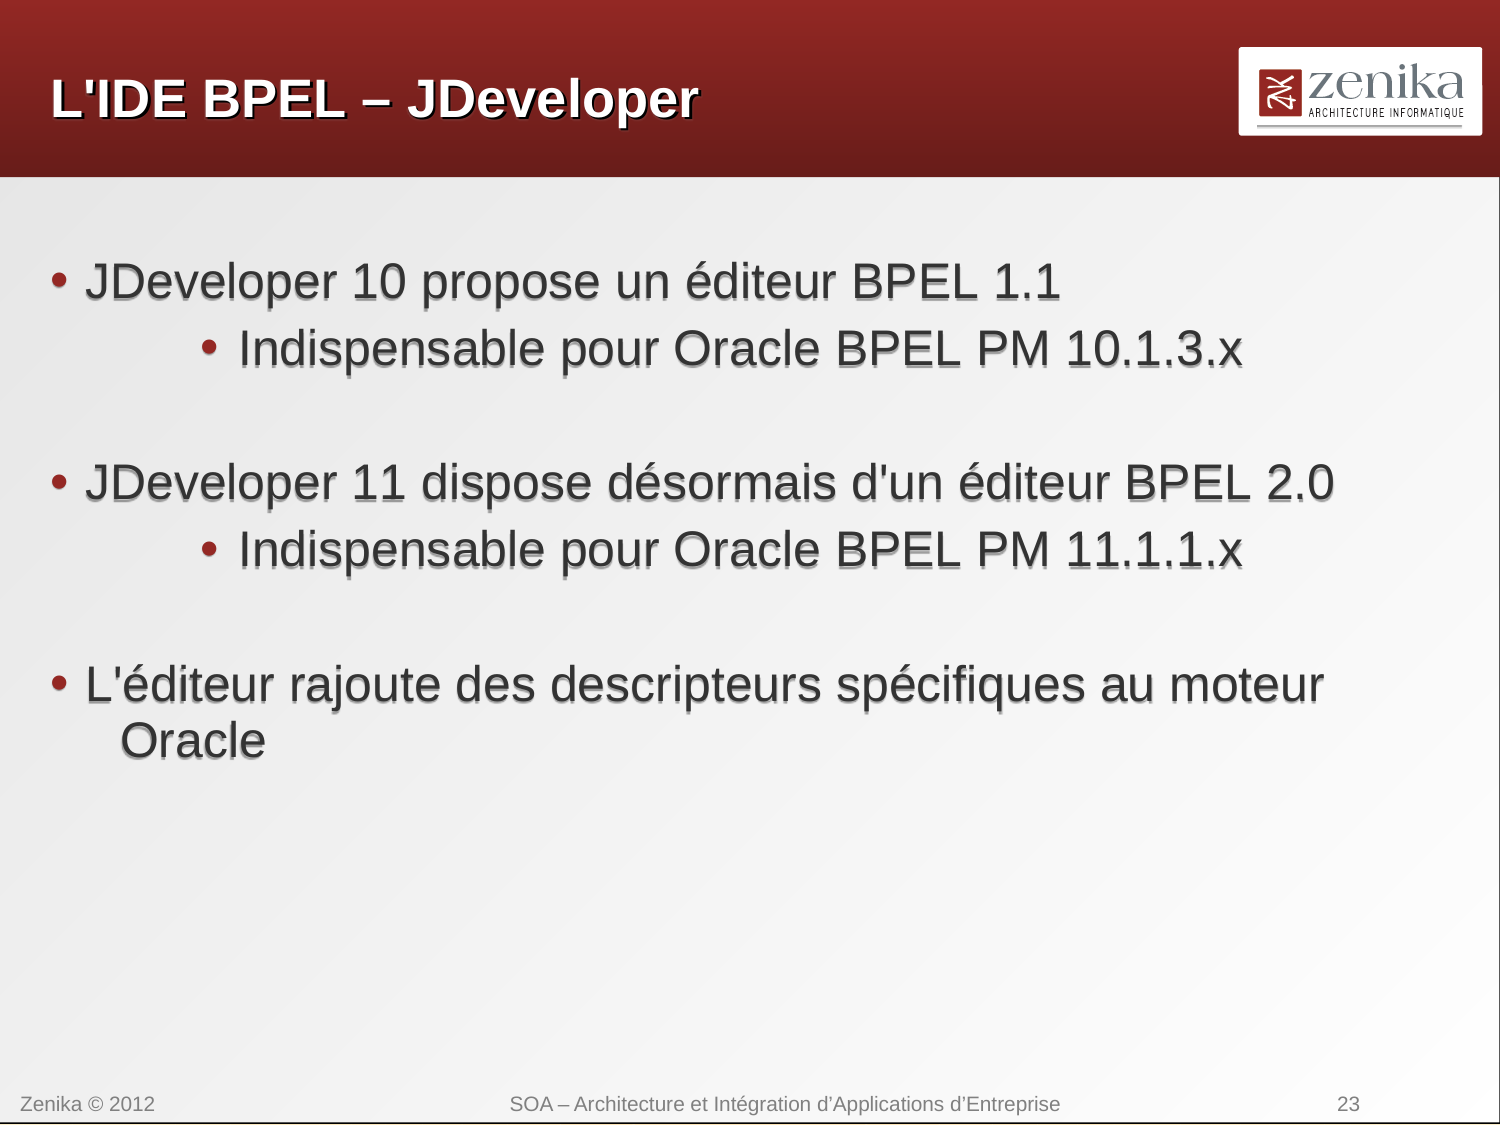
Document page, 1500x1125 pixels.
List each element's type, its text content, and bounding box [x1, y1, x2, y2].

subtitle JDeveloper 10 propose un éditeur BPEL 1.1 Indispensable pour Oracle BPEL PM 10.1.3.x JDeveloper 11 dispose désormais d'un éditeur BPEL 2.0 Indispensable pour Oracle BPEL PM 11.1.1.x L'éditeur rajoute des descripteurs spécifiques au moteur Oracle [50, 249, 1435, 1064]
title L'IDE BPEL – JDeveloper [50, 22, 1206, 172]
